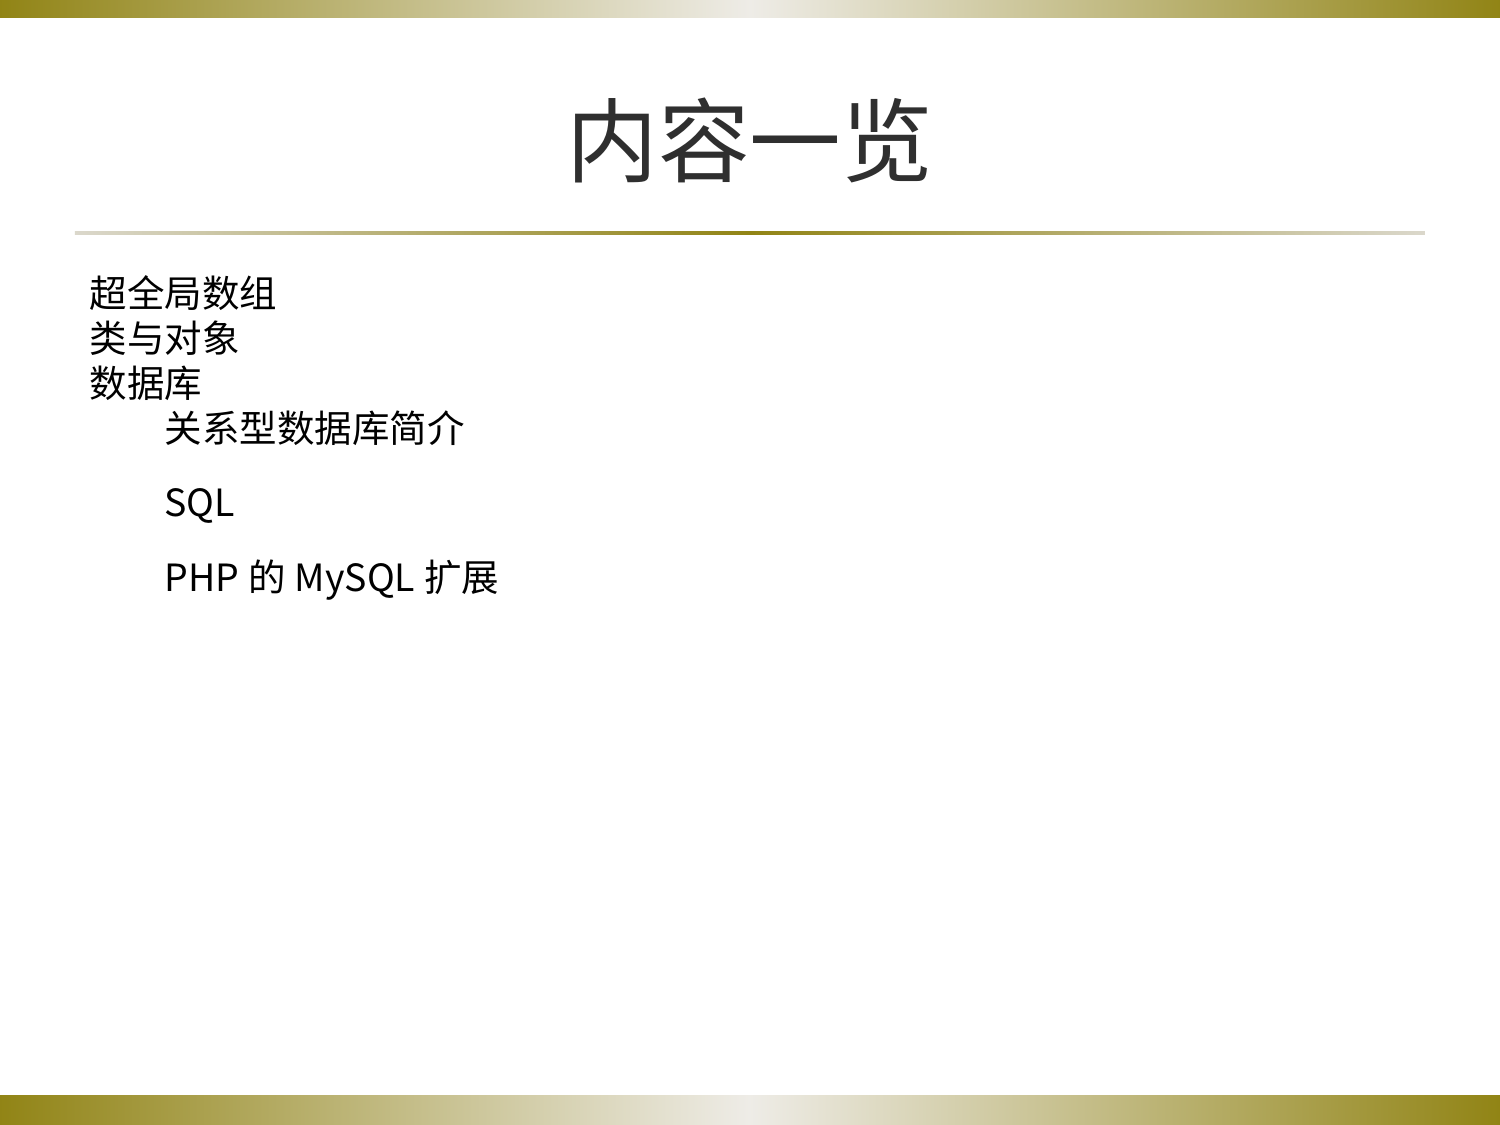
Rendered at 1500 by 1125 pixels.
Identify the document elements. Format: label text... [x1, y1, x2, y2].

list 超全局数组 类与对象 数据库 关系型数据库简介 SQL PHP的MySQL扩展 [75, 262, 1425, 1032]
title 内容一览 [75, 45, 1425, 233]
